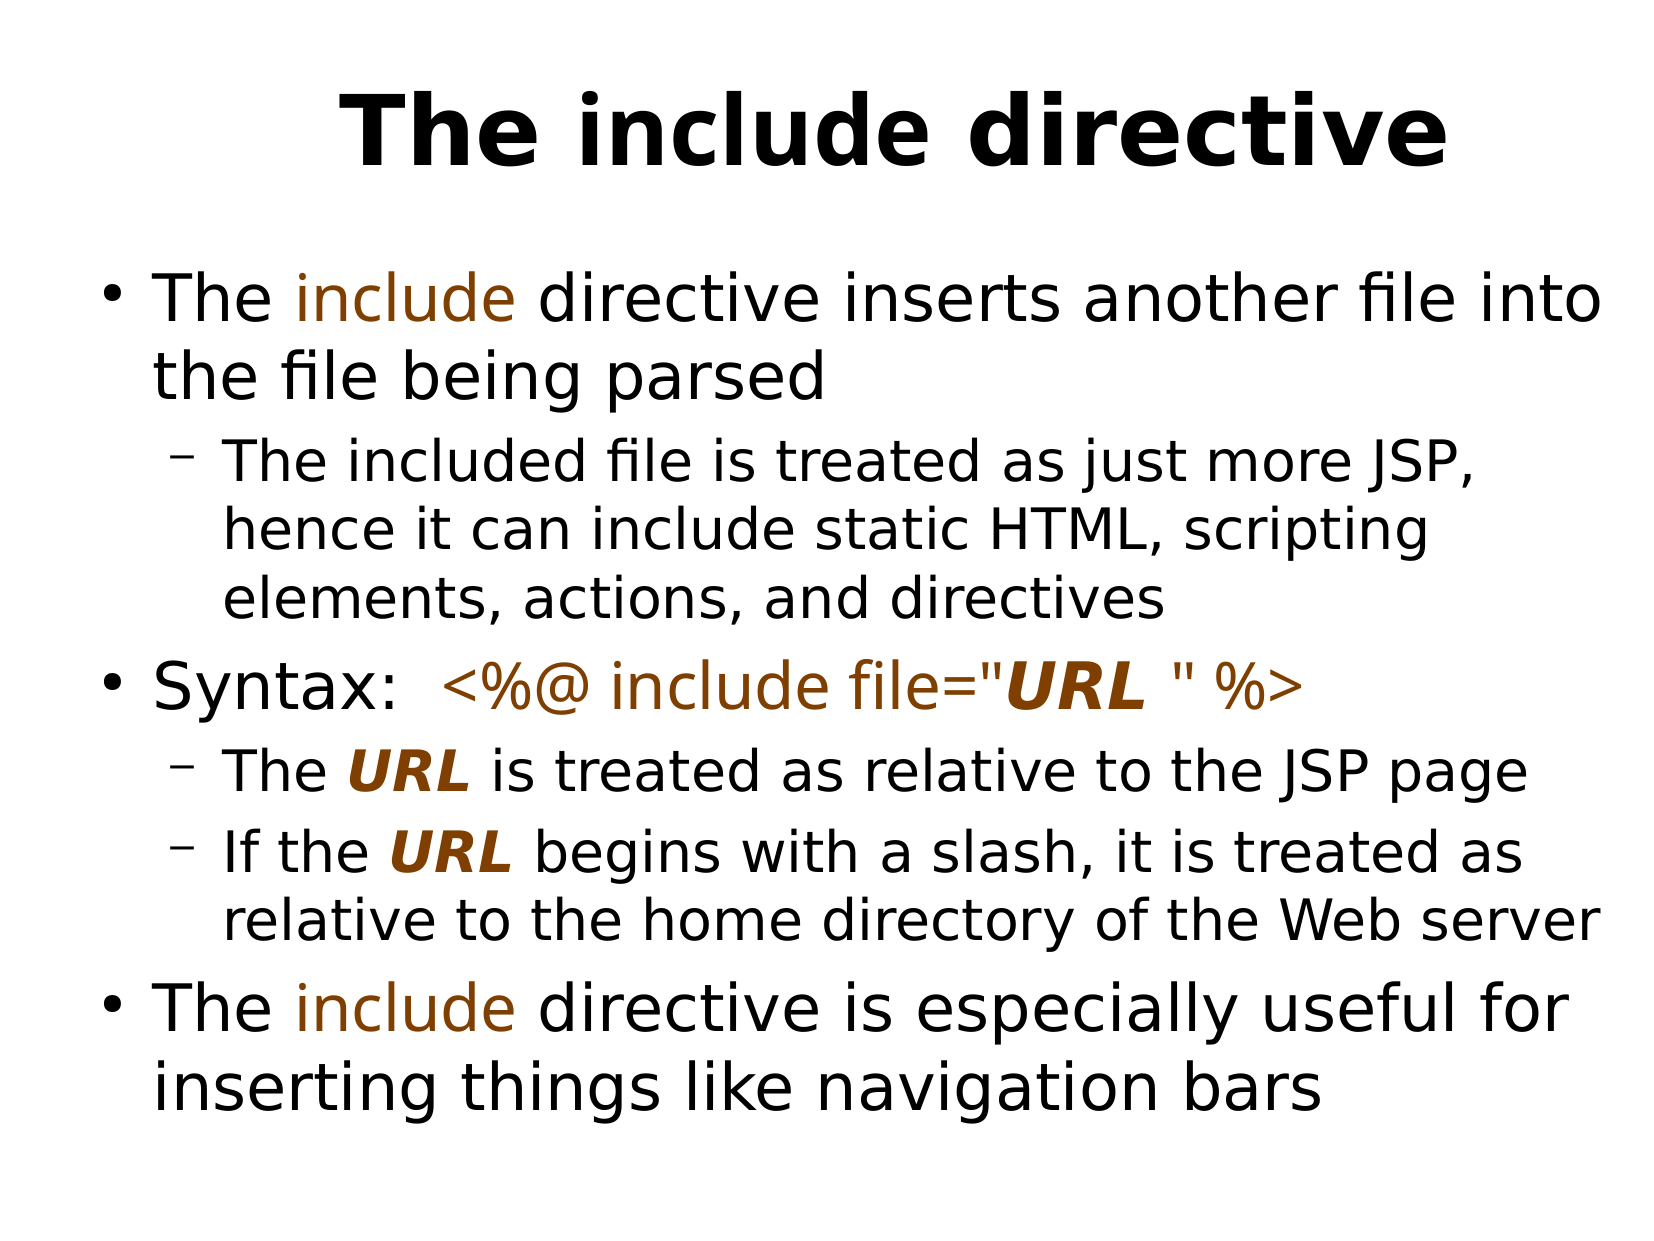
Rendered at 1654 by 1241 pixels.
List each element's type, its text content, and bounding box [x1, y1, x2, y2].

title The include directive [220, 41, 1571, 193]
list The include directive inserts another file into the file being parsed The included file is treated as just more JSP, hence it can include static HTML, scripting elements, actions, and directives Syntax: <%@ include file="URL " %> The URL is treated as relative to the JSP page If the URL begins with a slash, it is treated as relative to the home directory of the Web server The include directive is especially useful for inserting things like navigation bars [68, 247, 1620, 1199]
